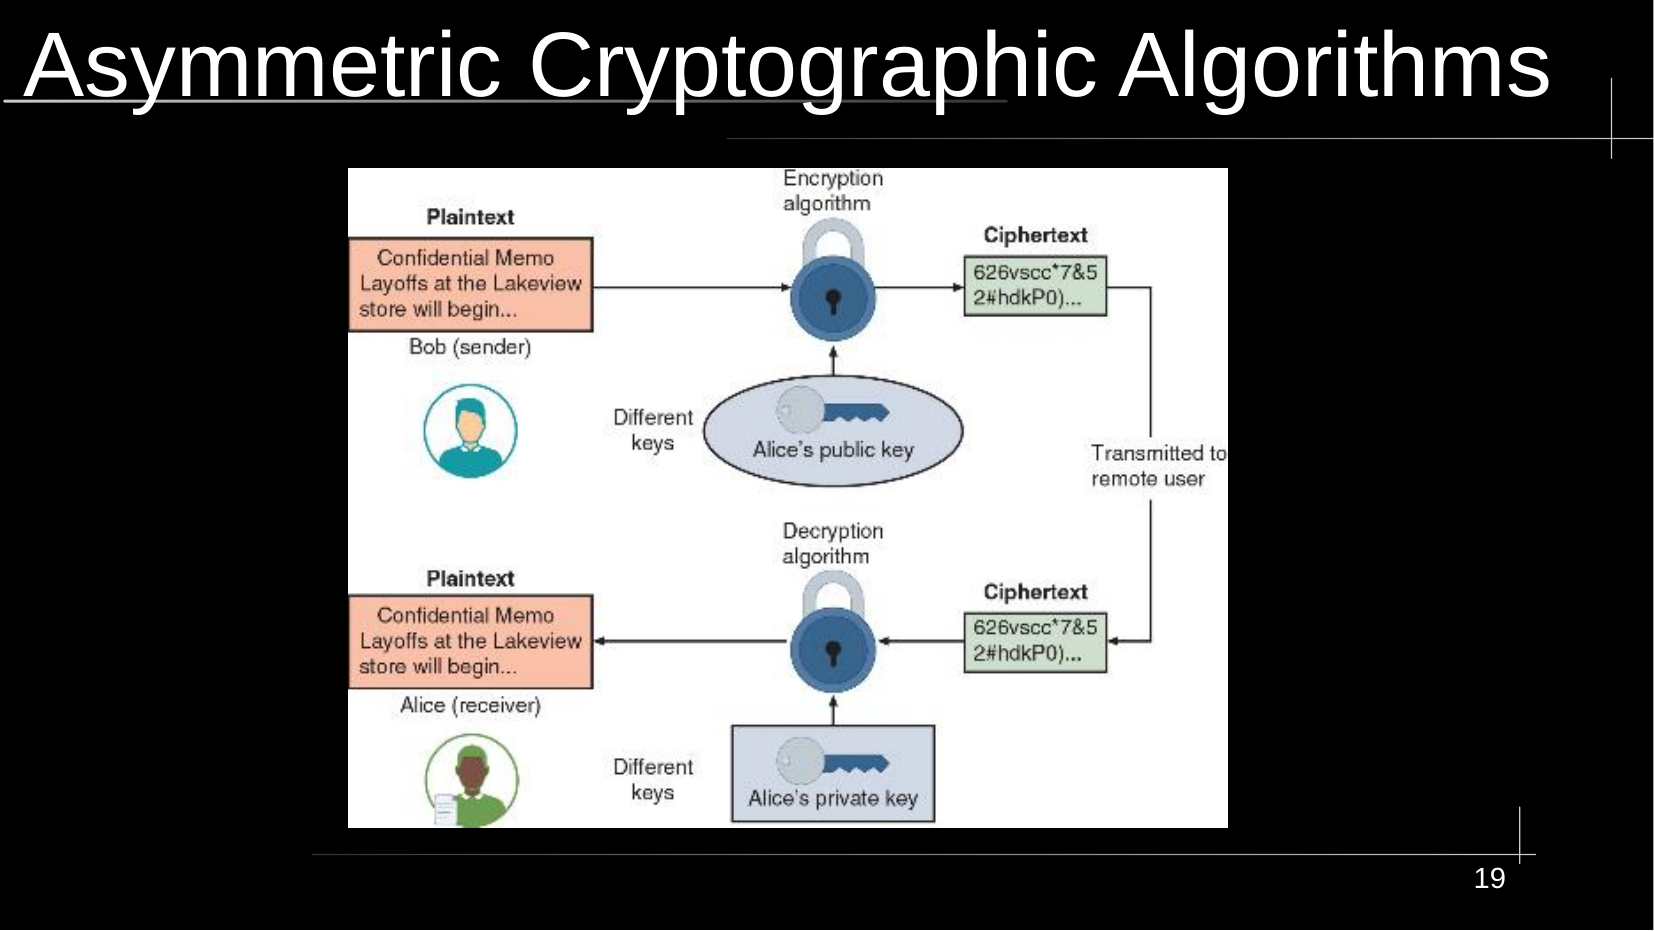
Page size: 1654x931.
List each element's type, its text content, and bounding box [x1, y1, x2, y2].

picture [348, 168, 1228, 828]
title Asymmetric Cryptographic Algorithms [23, 11, 1589, 119]
